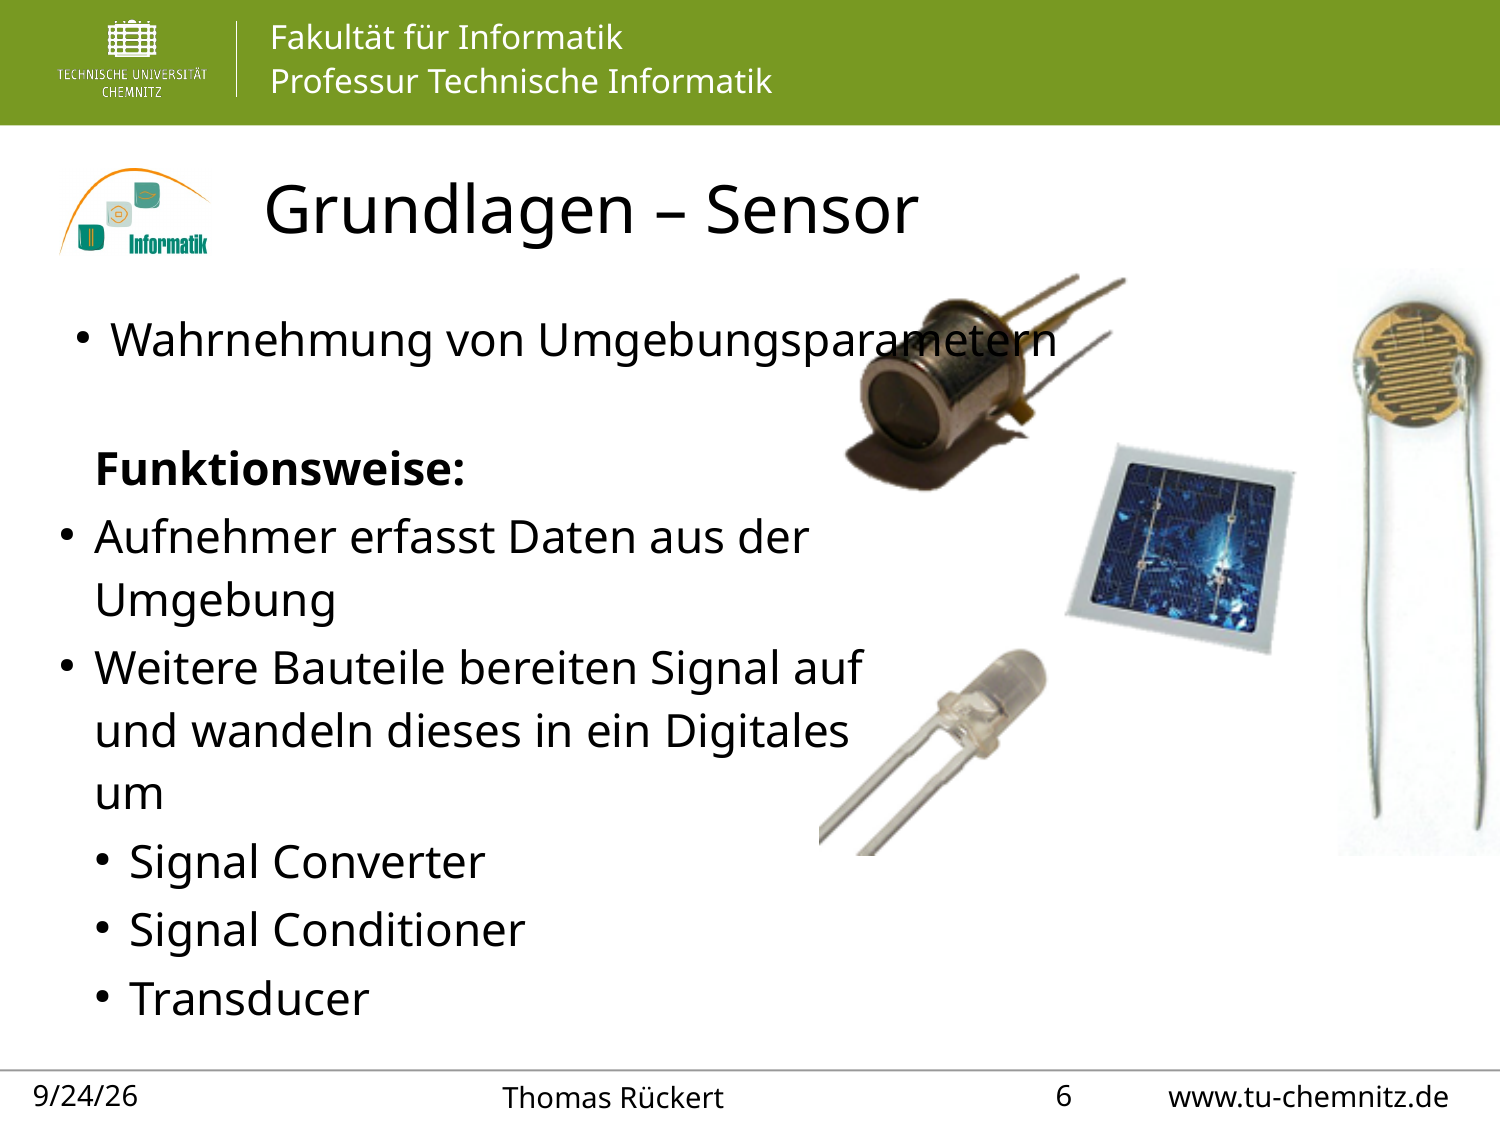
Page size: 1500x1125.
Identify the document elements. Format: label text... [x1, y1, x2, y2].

title Grundlagen – Sensor [248, 159, 1459, 271]
slide_number 7/22/15 [17, 1069, 356, 1125]
slide_number 31 [750, 1069, 1088, 1125]
text_box Wahrnehmung von Umgebungsparametern [60, 299, 1459, 489]
footer Thomas Rückert [360, 1069, 750, 1125]
picture [59, 168, 212, 256]
picture [25, 0, 239, 130]
text_box Funktionsweise: Aufnehmer erfasst Daten aus der Umgebung Weitere Bauteile bereiten Signal auf und wandeln dieses in ein Digitales um Signal Converter Signal Conditioner Transducer [44, 428, 923, 910]
picture [819, 268, 1500, 856]
